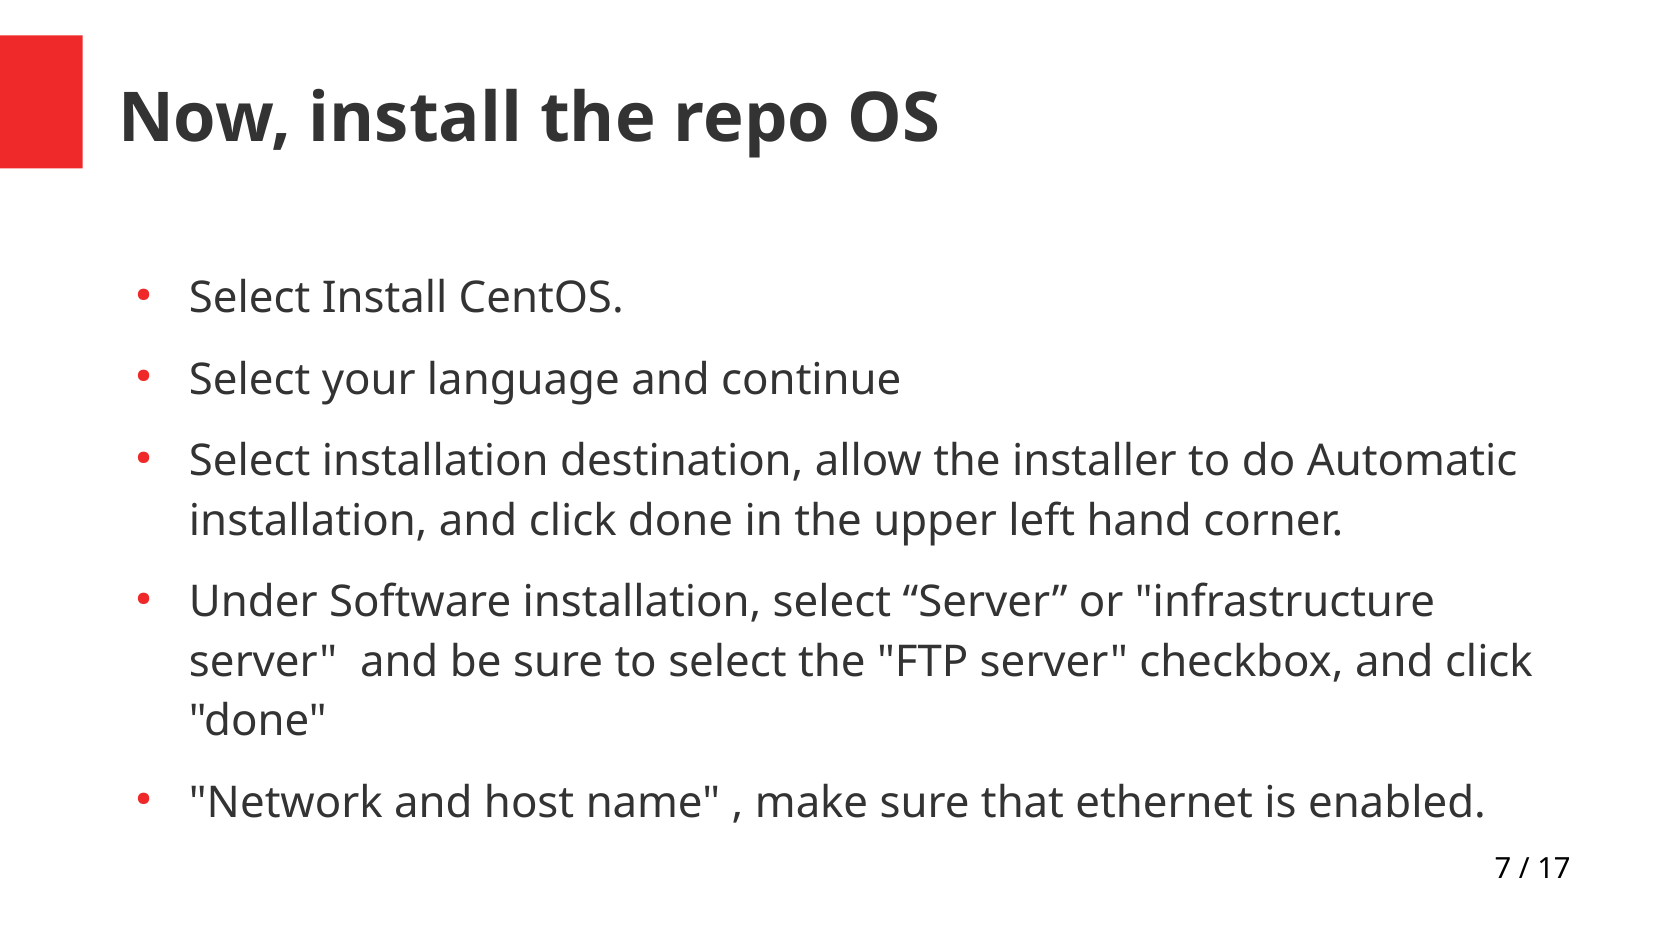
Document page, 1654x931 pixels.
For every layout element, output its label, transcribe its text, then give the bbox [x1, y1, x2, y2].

title Now, install the repo OS [118, 37, 1571, 193]
list Select Install CentOS. Select your language and continue Select installation destination, allow the installer to do Automatic installation, and click done in the upper left hand corner. Under Software installation, select “Server” or "infrastructure server" and be sure to select the "FTP server" checkbox, and click "done" "Network and host name" , make sure that ethernet is enabled. [118, 265, 1536, 806]
